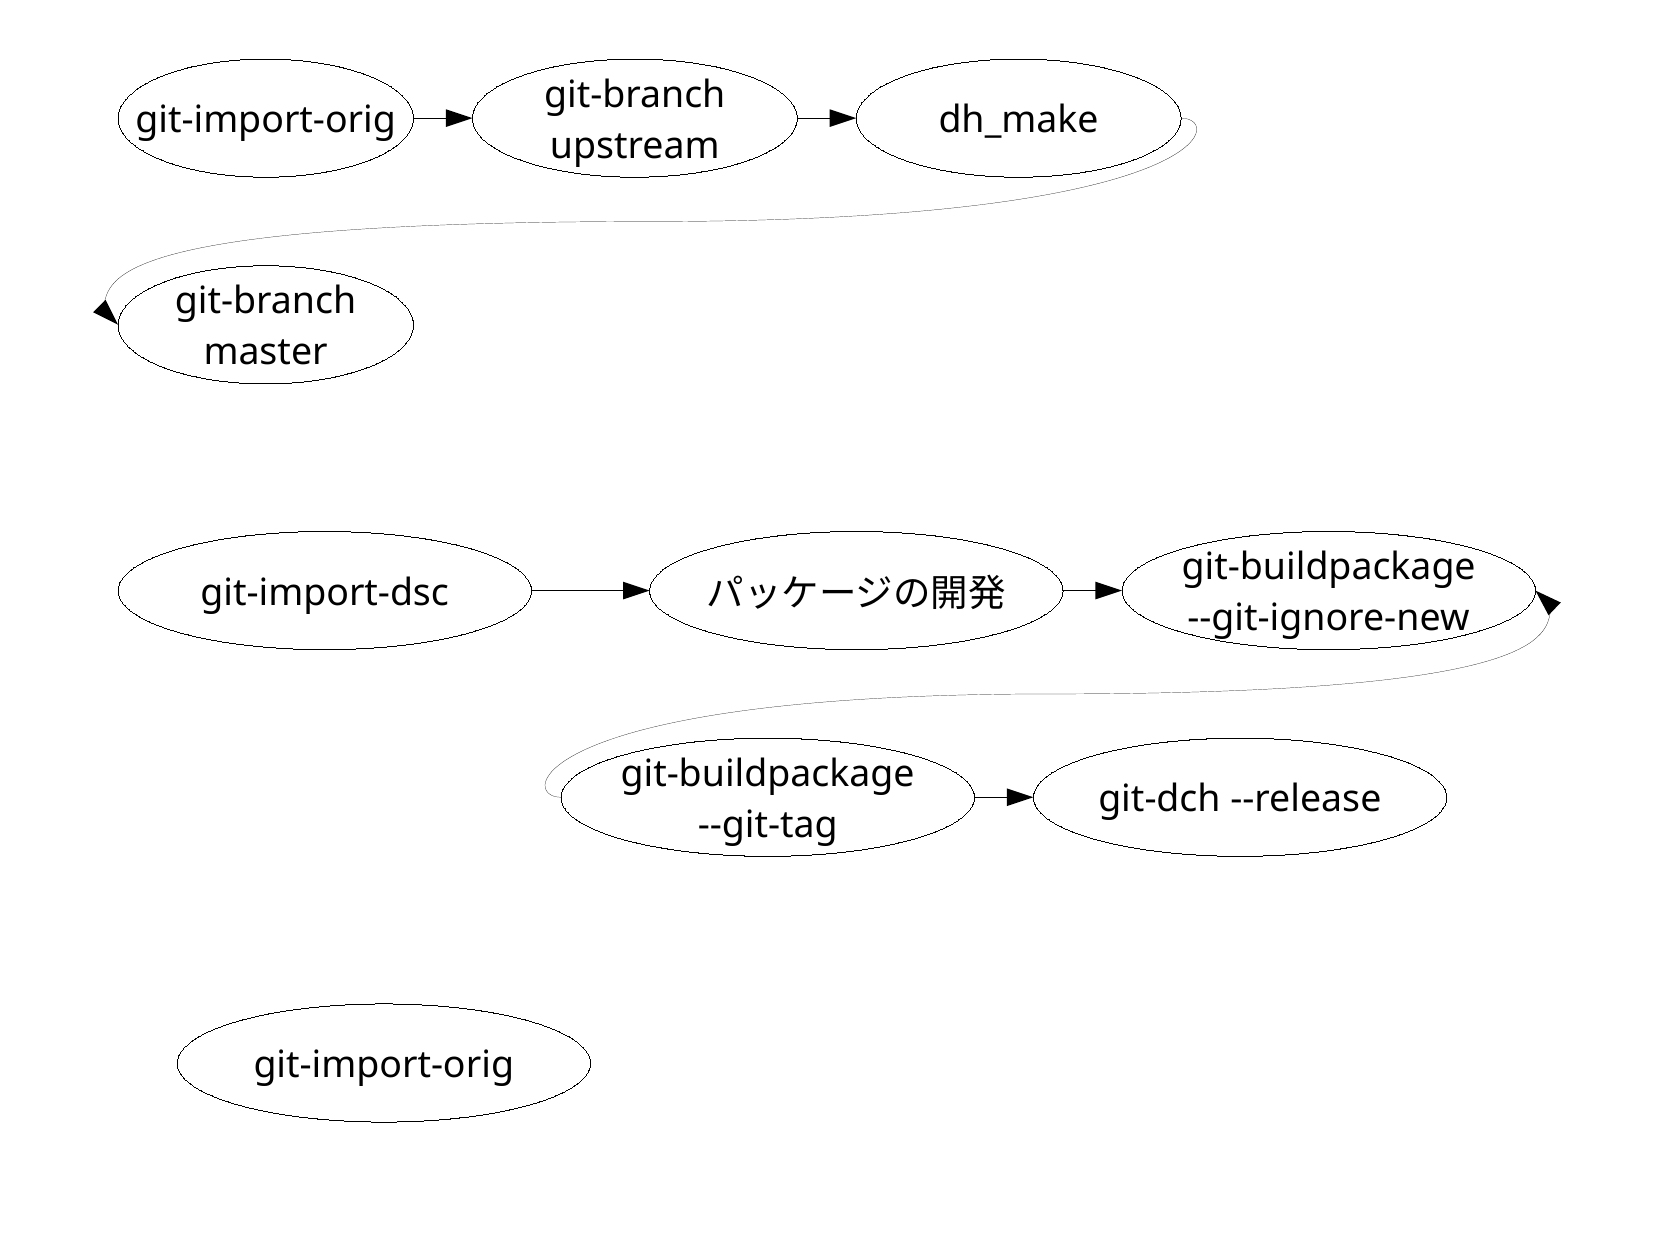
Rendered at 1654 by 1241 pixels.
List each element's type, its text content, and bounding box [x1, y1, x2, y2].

text_box git-import-orig [118, 59, 414, 178]
text_box git-buildpackage --git-tag [561, 738, 975, 857]
text_box git-import-orig [177, 1003, 591, 1123]
text_box dh_make [856, 59, 1182, 178]
text_box git-branch master [118, 265, 414, 384]
text_box git-import-dsc [118, 531, 532, 650]
text_box git-dch --release [1033, 738, 1447, 857]
text_box パッケージの開発 [649, 531, 1064, 650]
text_box git-branch upstream [472, 59, 798, 178]
text_box git-buildpackage --git-ignore-new [1122, 531, 1536, 650]
